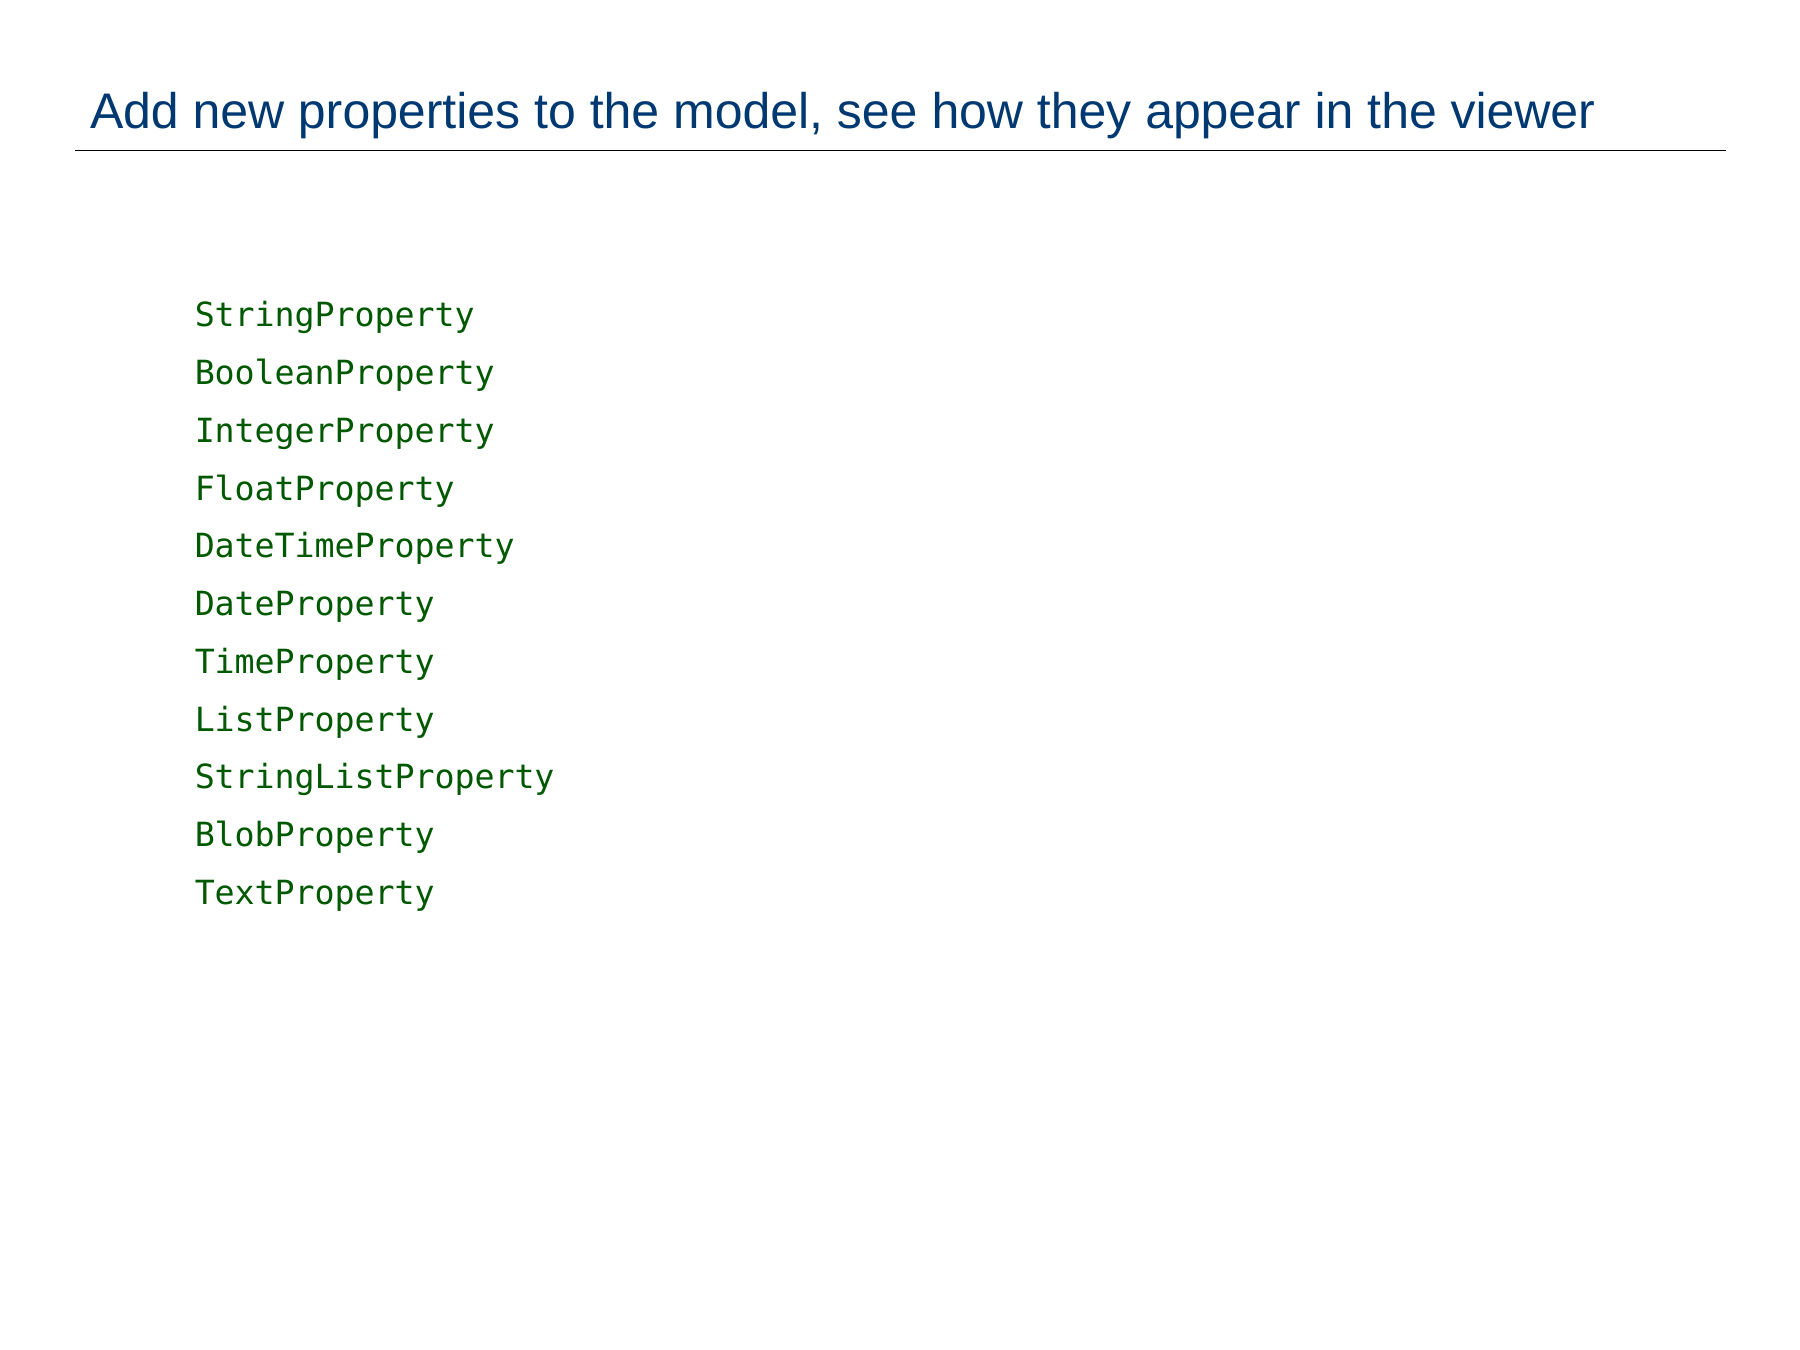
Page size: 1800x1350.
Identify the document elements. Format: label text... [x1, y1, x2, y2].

title Add new properties to the model, see how they appear in the viewer [90, 38, 1710, 147]
text_box StringProperty BooleanProperty IntegerProperty FloatProperty DateTimeProperty DateProperty TimeProperty ListProperty StringListProperty BlobProperty TextProperty [179, 269, 1800, 901]
